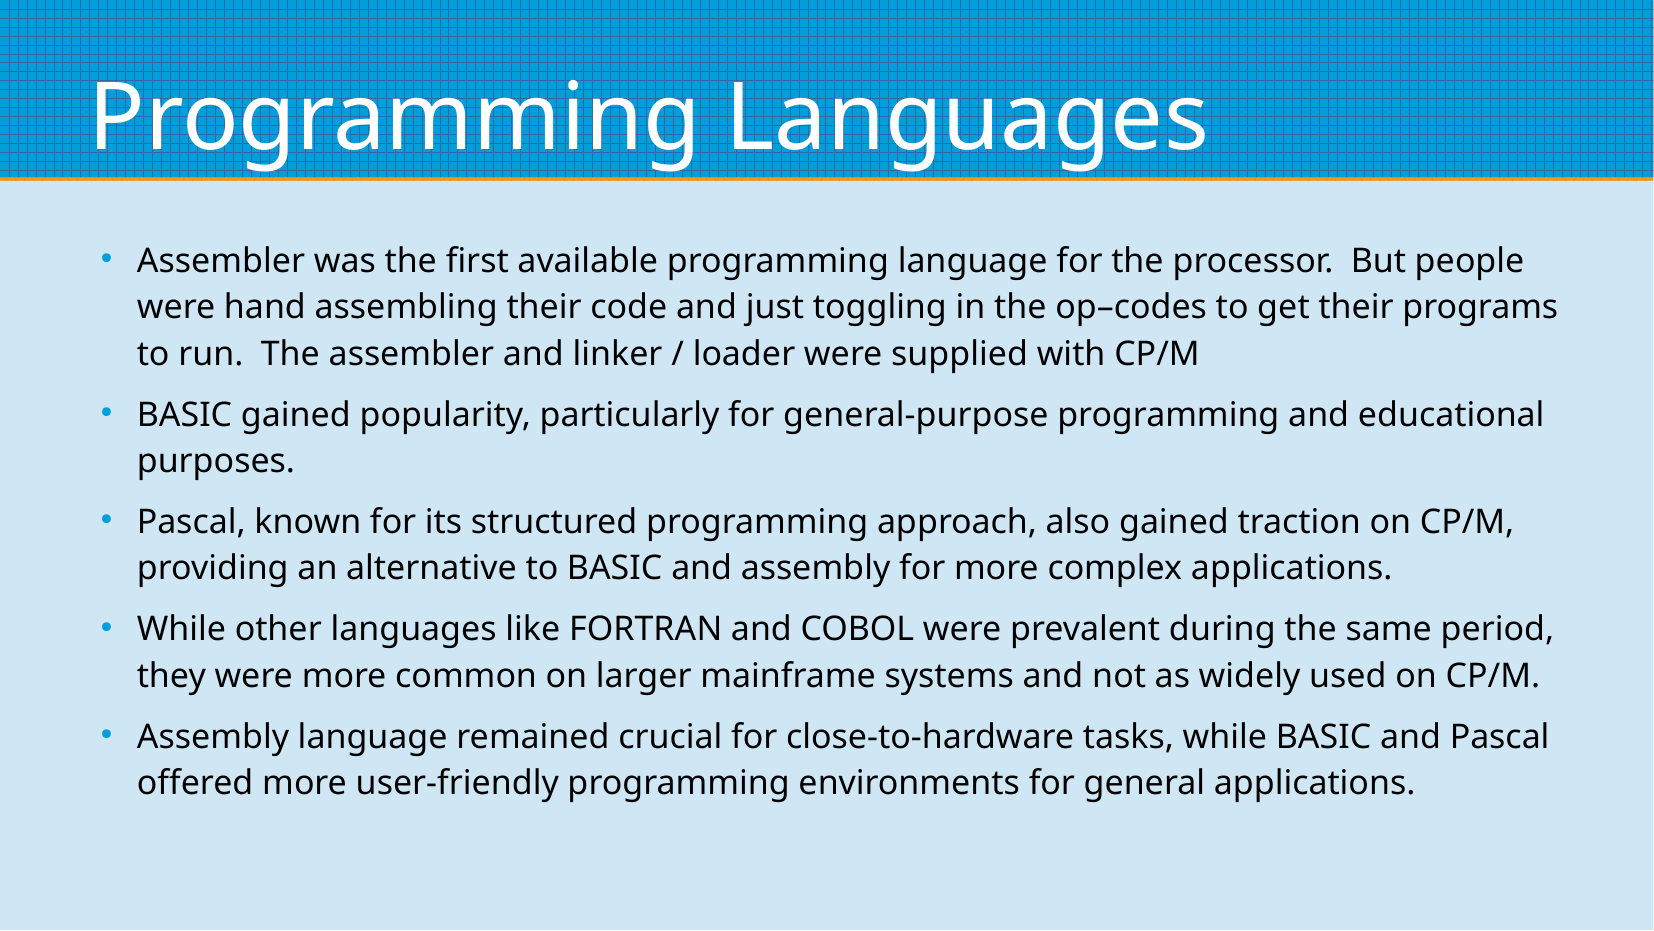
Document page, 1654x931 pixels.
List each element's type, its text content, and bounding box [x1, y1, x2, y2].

list Assembler was the first available programming language for the processor. But people were hand assembling their code and just toggling in the op–codes to get their programs to run. The assembler and linker / loader were supplied with CP/M BASIC gained popularity, particularly for general-purpose programming and educational purposes. Pascal, known for its structured programming approach, also gained traction on CP/M, providing an alternative to BASIC and assembly for more complex applications. While other languages like FORTRAN and COBOL were prevalent during the same period, they were more common on larger mainframe systems and not as widely used on CP/M. Assembly language remained crucial for close-to-hardware tasks, while BASIC and Pascal offered more user-friendly programming environments for general applications. [88, 236, 1565, 813]
title Programming Languages [88, 14, 1565, 178]
